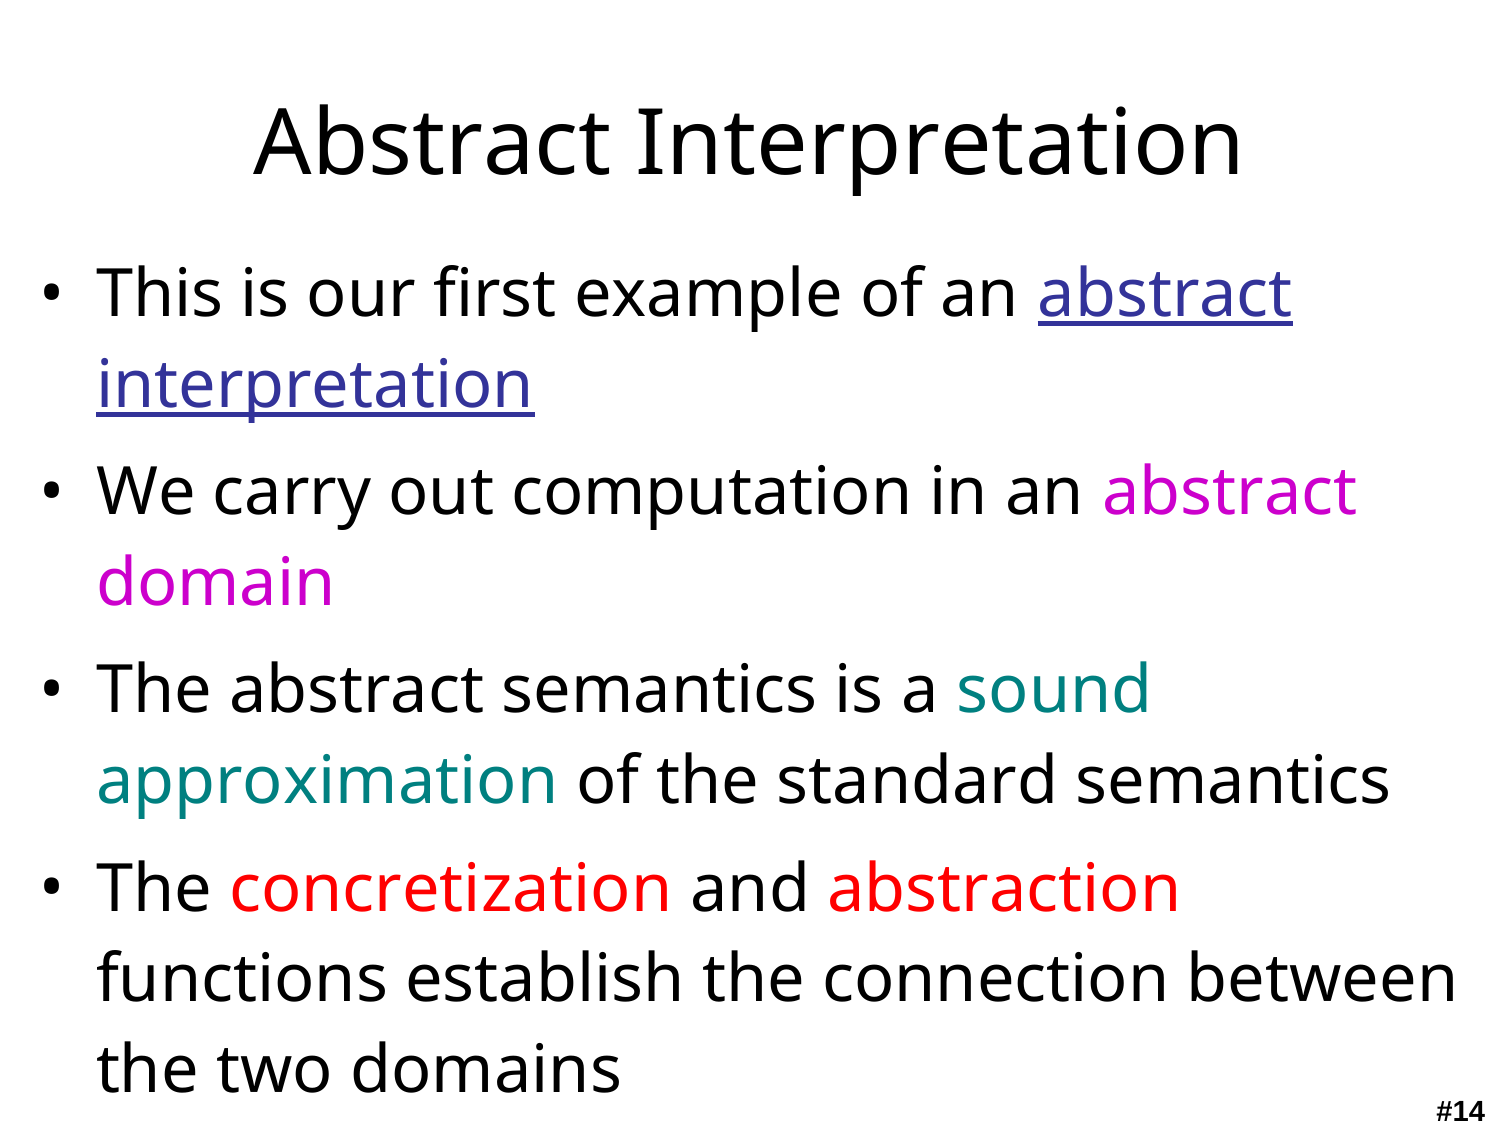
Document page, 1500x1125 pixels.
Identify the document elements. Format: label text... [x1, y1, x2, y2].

list This is our first example of an abstract interpretation We carry out computation in an abstract domain The abstract semantics is a sound approximation of the standard semantics The concretization and abstraction functions establish the connection between the two domains [24, 237, 1476, 1095]
title Abstract Interpretation [24, 45, 1476, 233]
